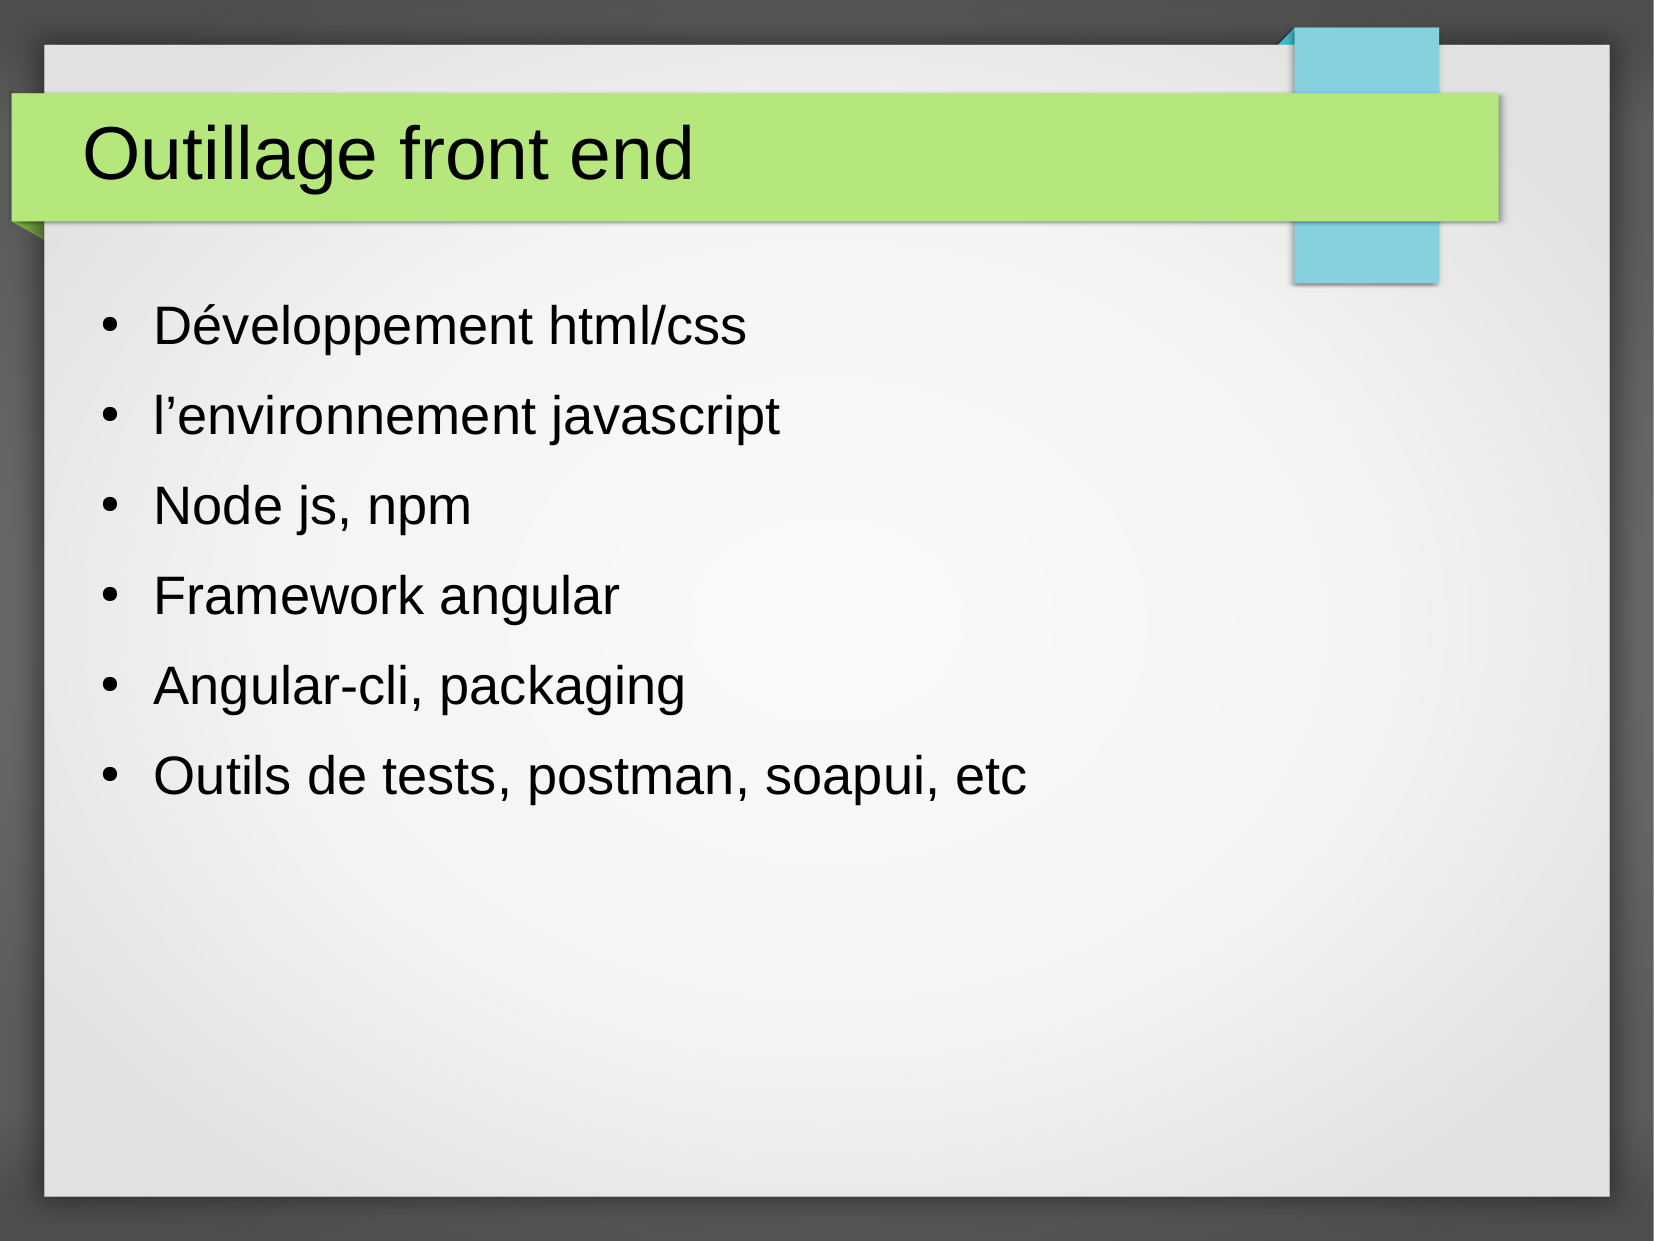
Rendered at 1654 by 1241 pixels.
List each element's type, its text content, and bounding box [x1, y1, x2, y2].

title Outillage front end [82, 94, 1264, 213]
list Développement html/css l’environnement javascript Node js, npm Framework angular Angular-cli, packaging Outils de tests, postman, soapui, etc [82, 295, 1571, 1015]
picture [0, 0, 1654, 1241]
